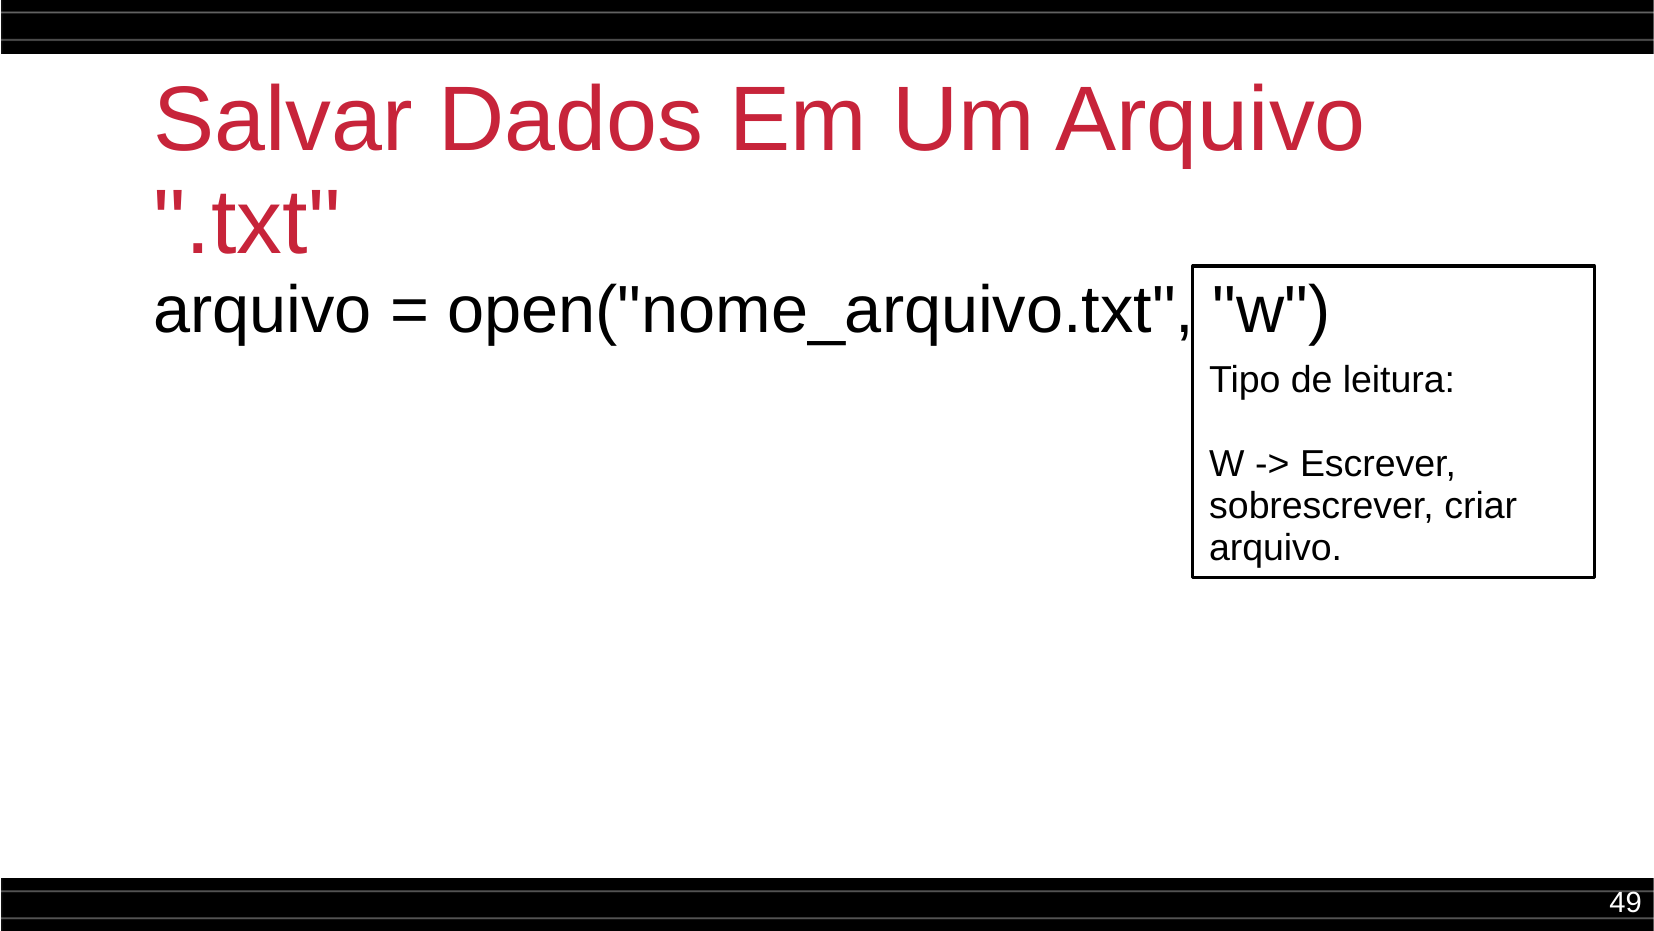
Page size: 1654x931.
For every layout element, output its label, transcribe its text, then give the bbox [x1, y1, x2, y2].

title Salvar Dados Em Um Arquivo ".txt" [82, 67, 1571, 271]
list arquivo = open("nome_arquivo.txt", "w") [82, 271, 1571, 758]
picture [1, 878, 1654, 931]
picture [1, 0, 1654, 54]
text_box Tipo de leitura: W -> Escrever, sobrescrever, criar arquivo. [1192, 266, 1595, 578]
